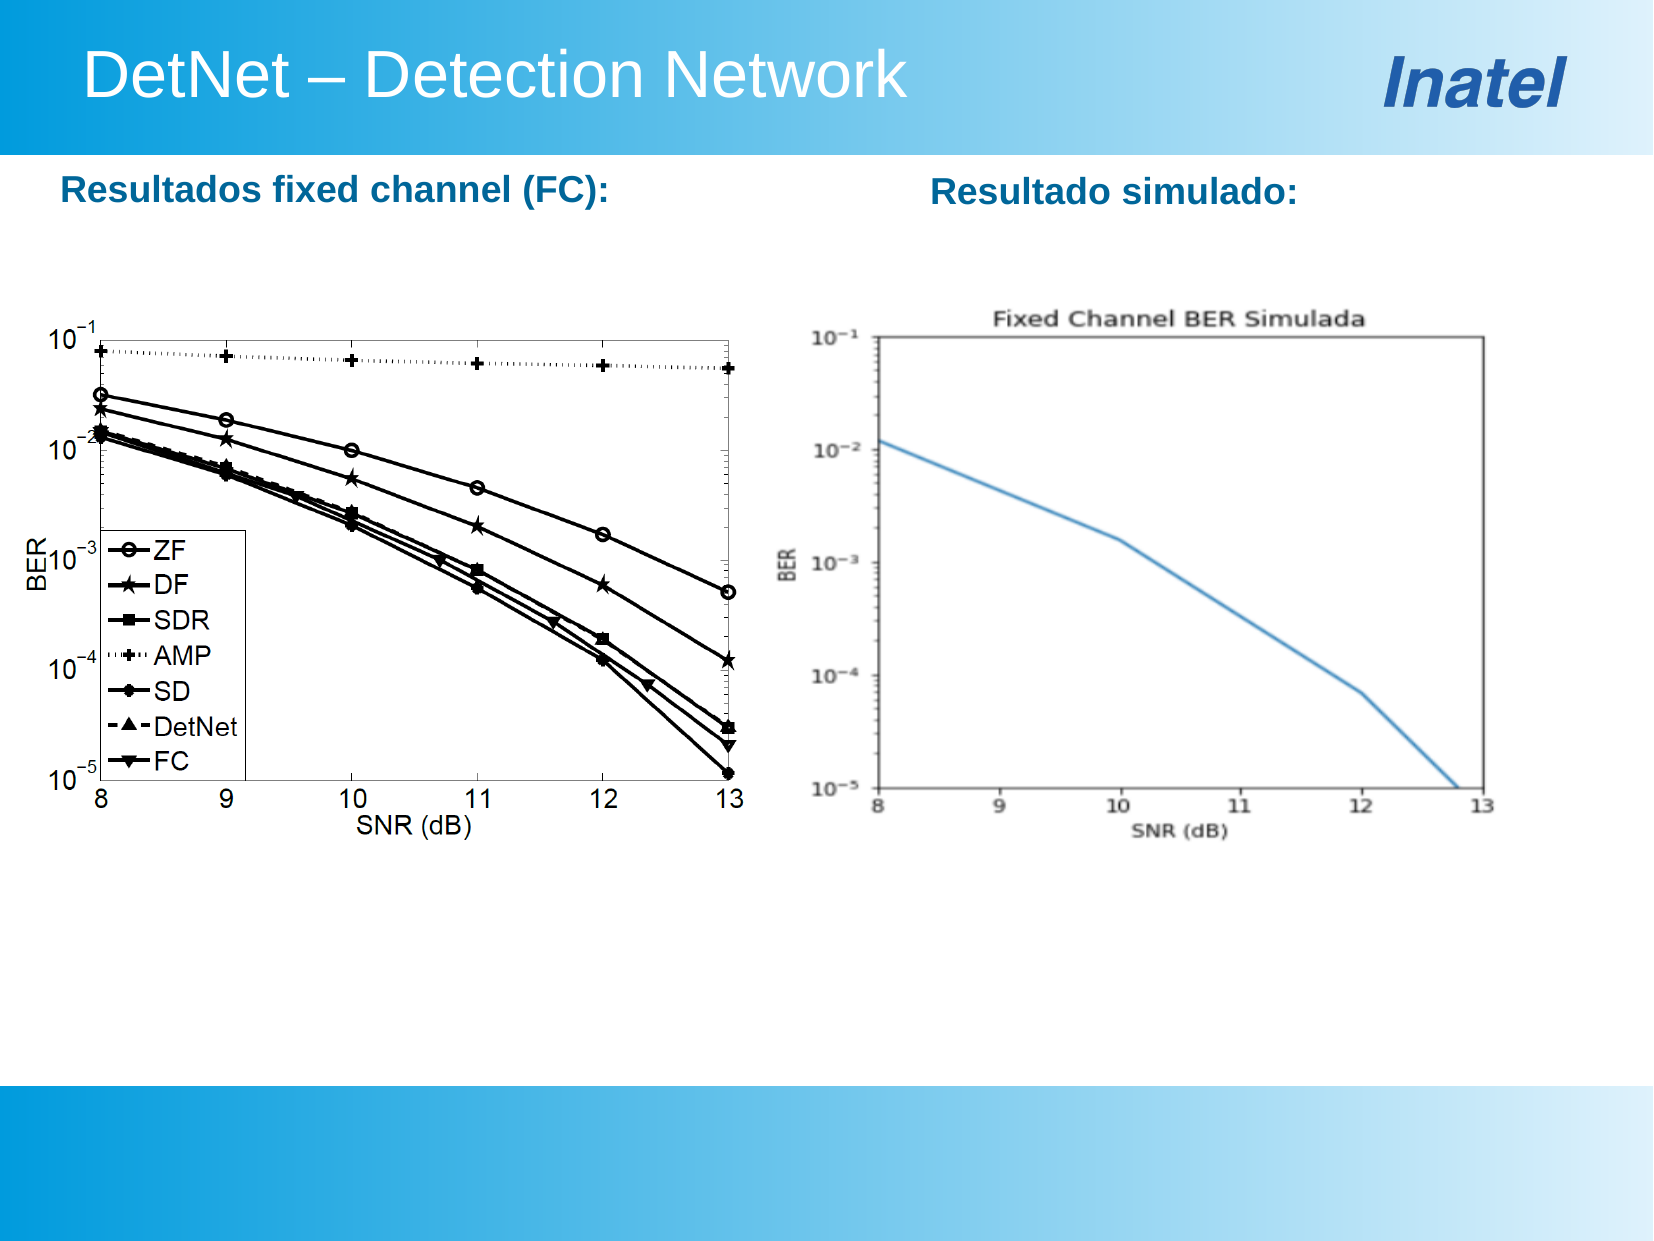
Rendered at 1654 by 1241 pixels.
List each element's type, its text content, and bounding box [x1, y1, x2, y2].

picture [751, 291, 1518, 854]
title Resultado simulado: [930, 149, 1501, 234]
picture [17, 313, 748, 848]
picture [1380, 14, 1571, 150]
title Resultados fixed channel (FC): [60, 147, 631, 232]
title DetNet – Detection Network [82, 0, 931, 150]
